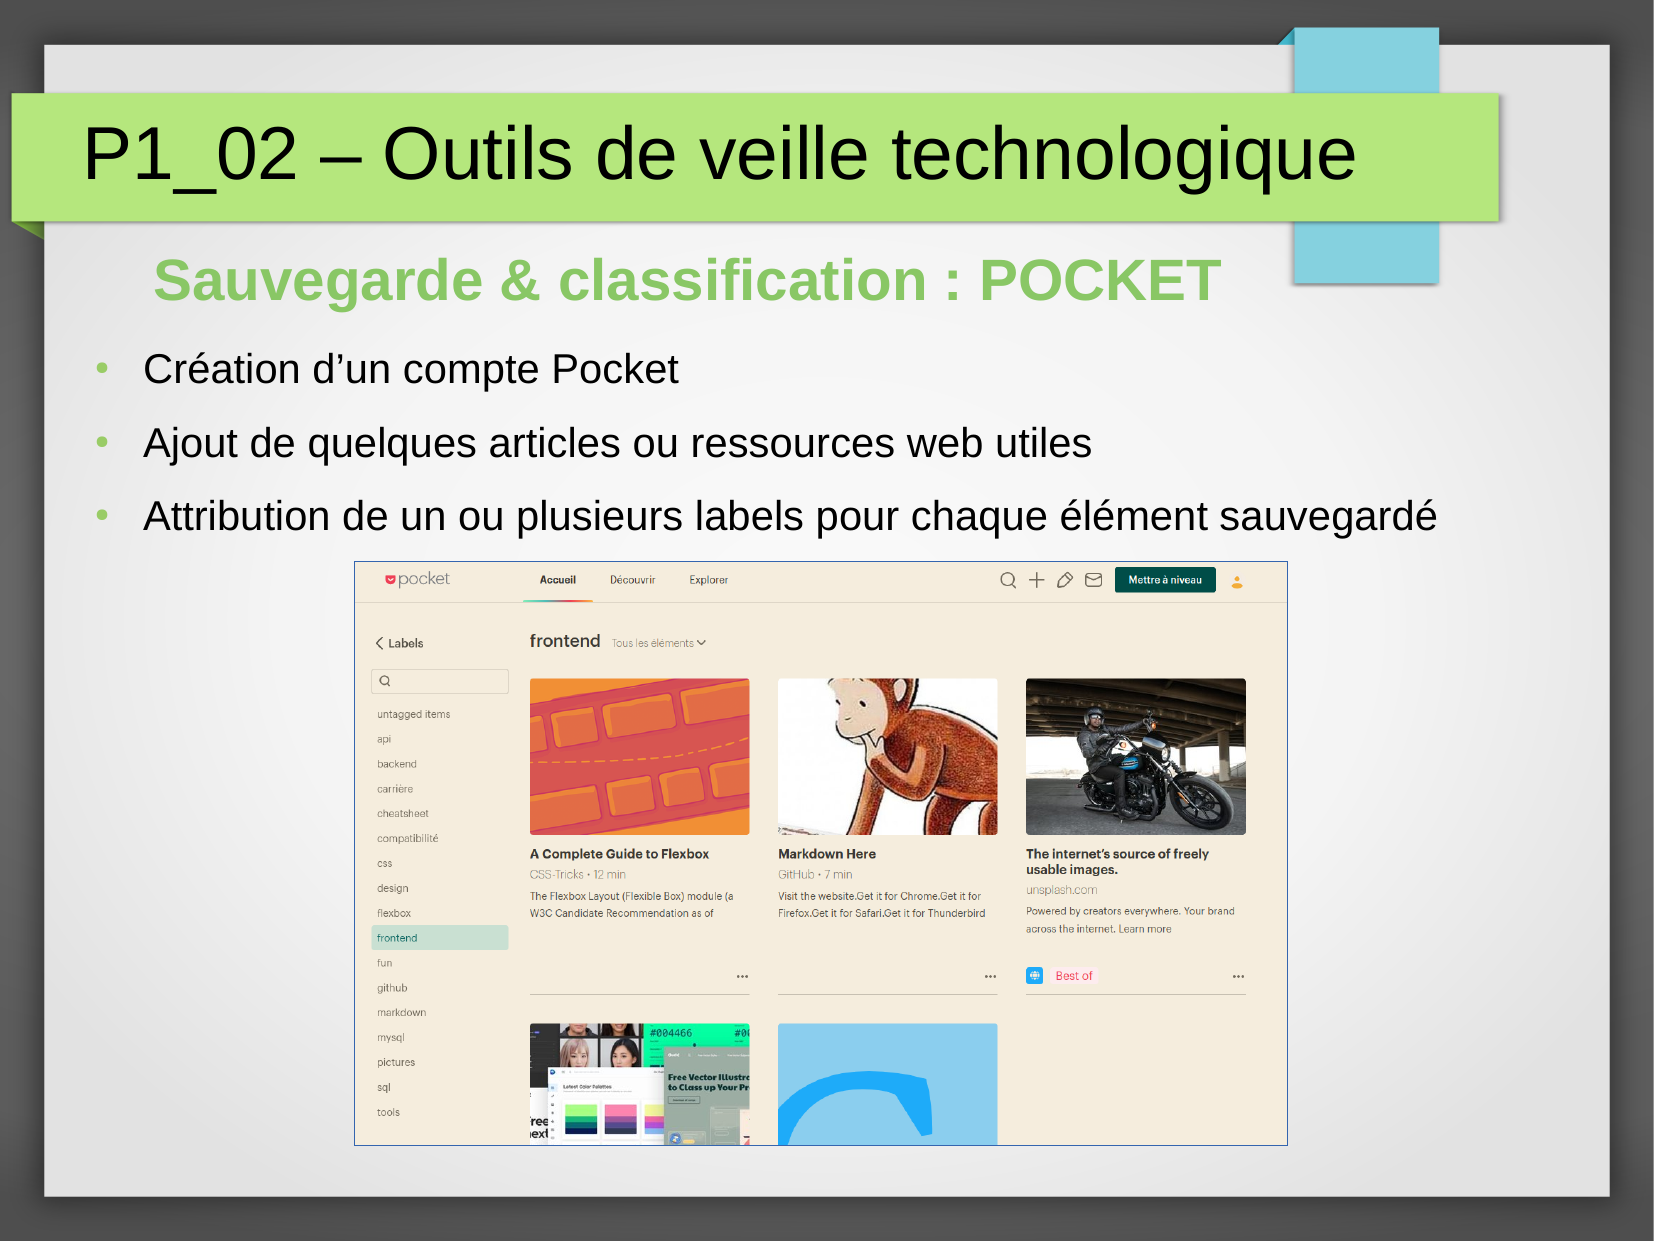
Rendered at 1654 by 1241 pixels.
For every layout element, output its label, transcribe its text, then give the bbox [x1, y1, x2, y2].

title P1_02 – Outils de veille technologique [82, 69, 1501, 238]
list Création d’un compte Pocket Ajout de quelques articles ou ressources web utiles Attribution de un ou plusieurs labels pour chaque élément sauvegardé [78, 346, 1536, 544]
picture [0, 0, 1654, 1241]
list Sauvegarde & classification : POCKET [82, 248, 1571, 343]
